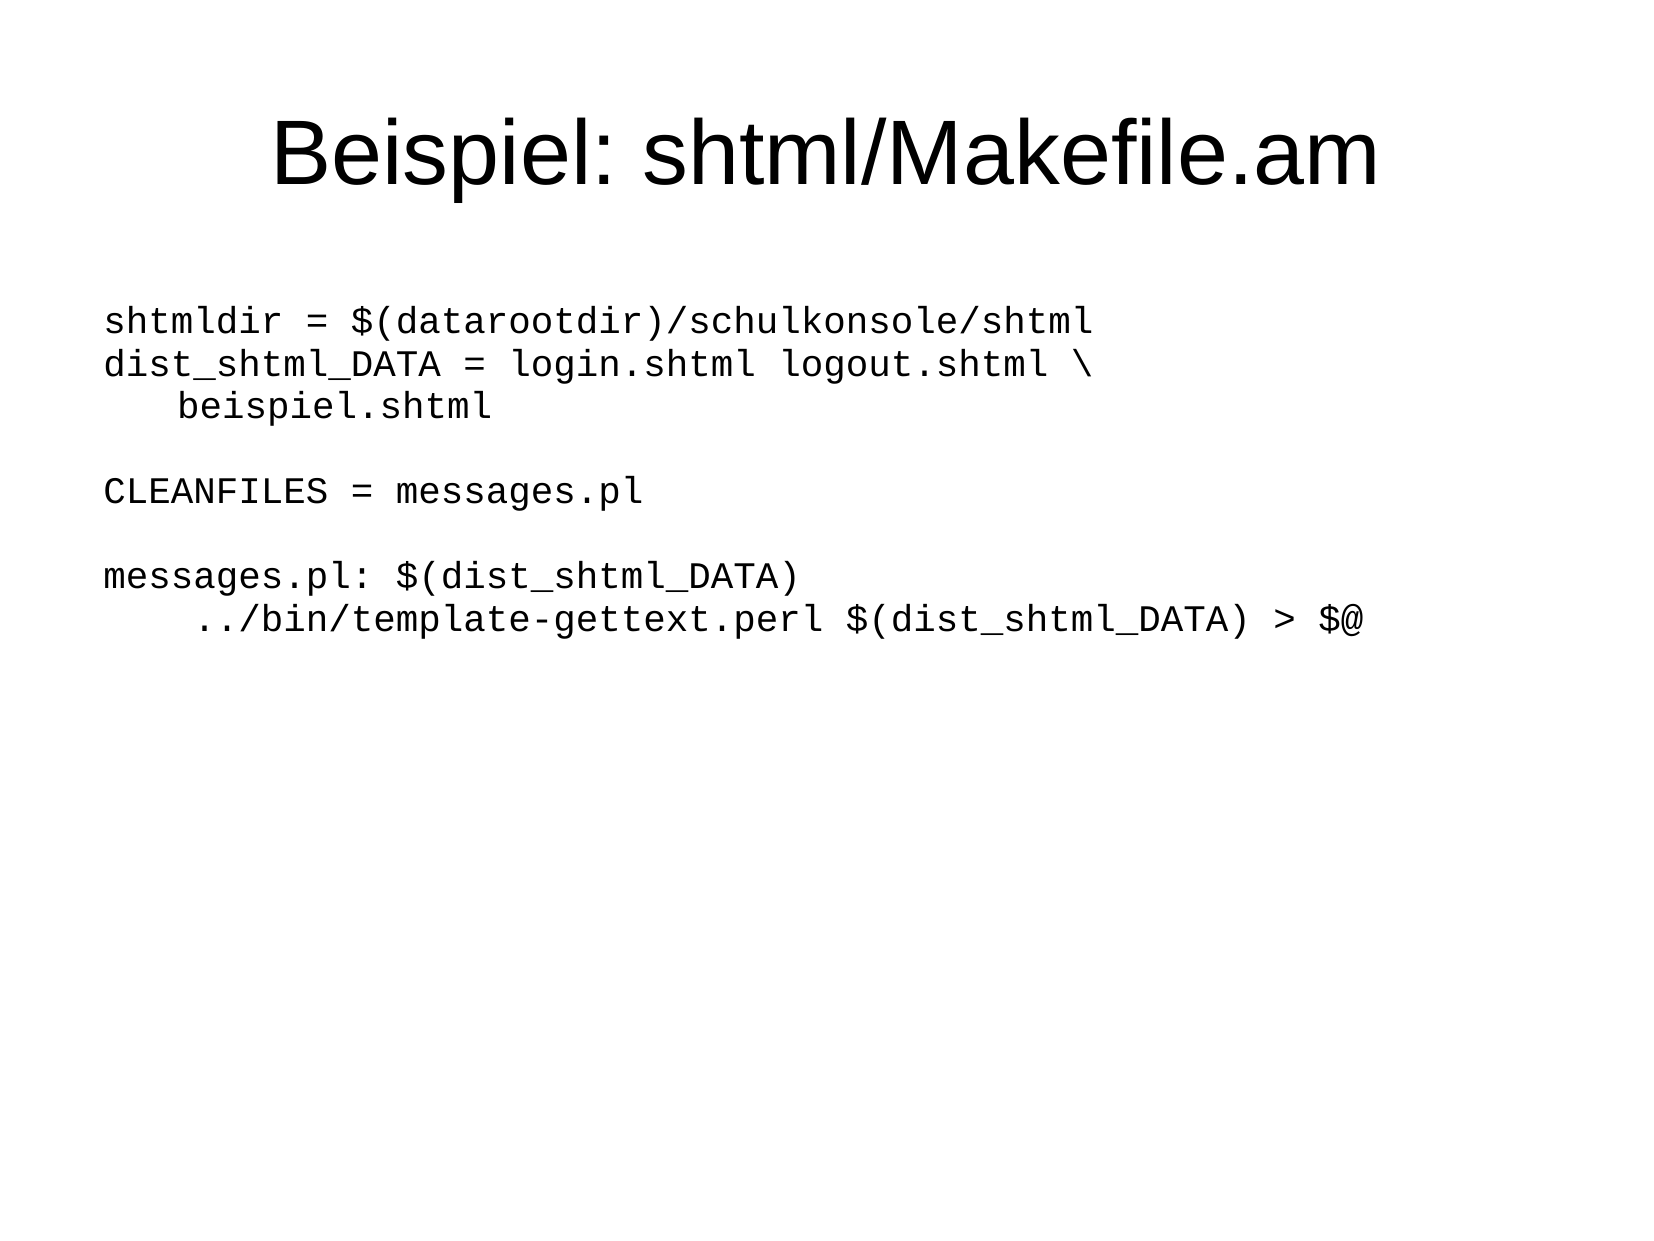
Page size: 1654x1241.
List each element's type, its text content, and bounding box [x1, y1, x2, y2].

text_box shtmldir = $(datarootdir)/schulkonsole/shtml dist_shtml_DATA = login.shtml logout.shtml \ beispiel.shtml CLEANFILES = messages.pl messages.pl: $(dist_shtml_DATA) ../bin/template-gettext.perl $(dist_shtml_DATA) > $@ [88, 295, 1565, 651]
title Beispiel: shtml/Makefile.am [82, 49, 1571, 257]
